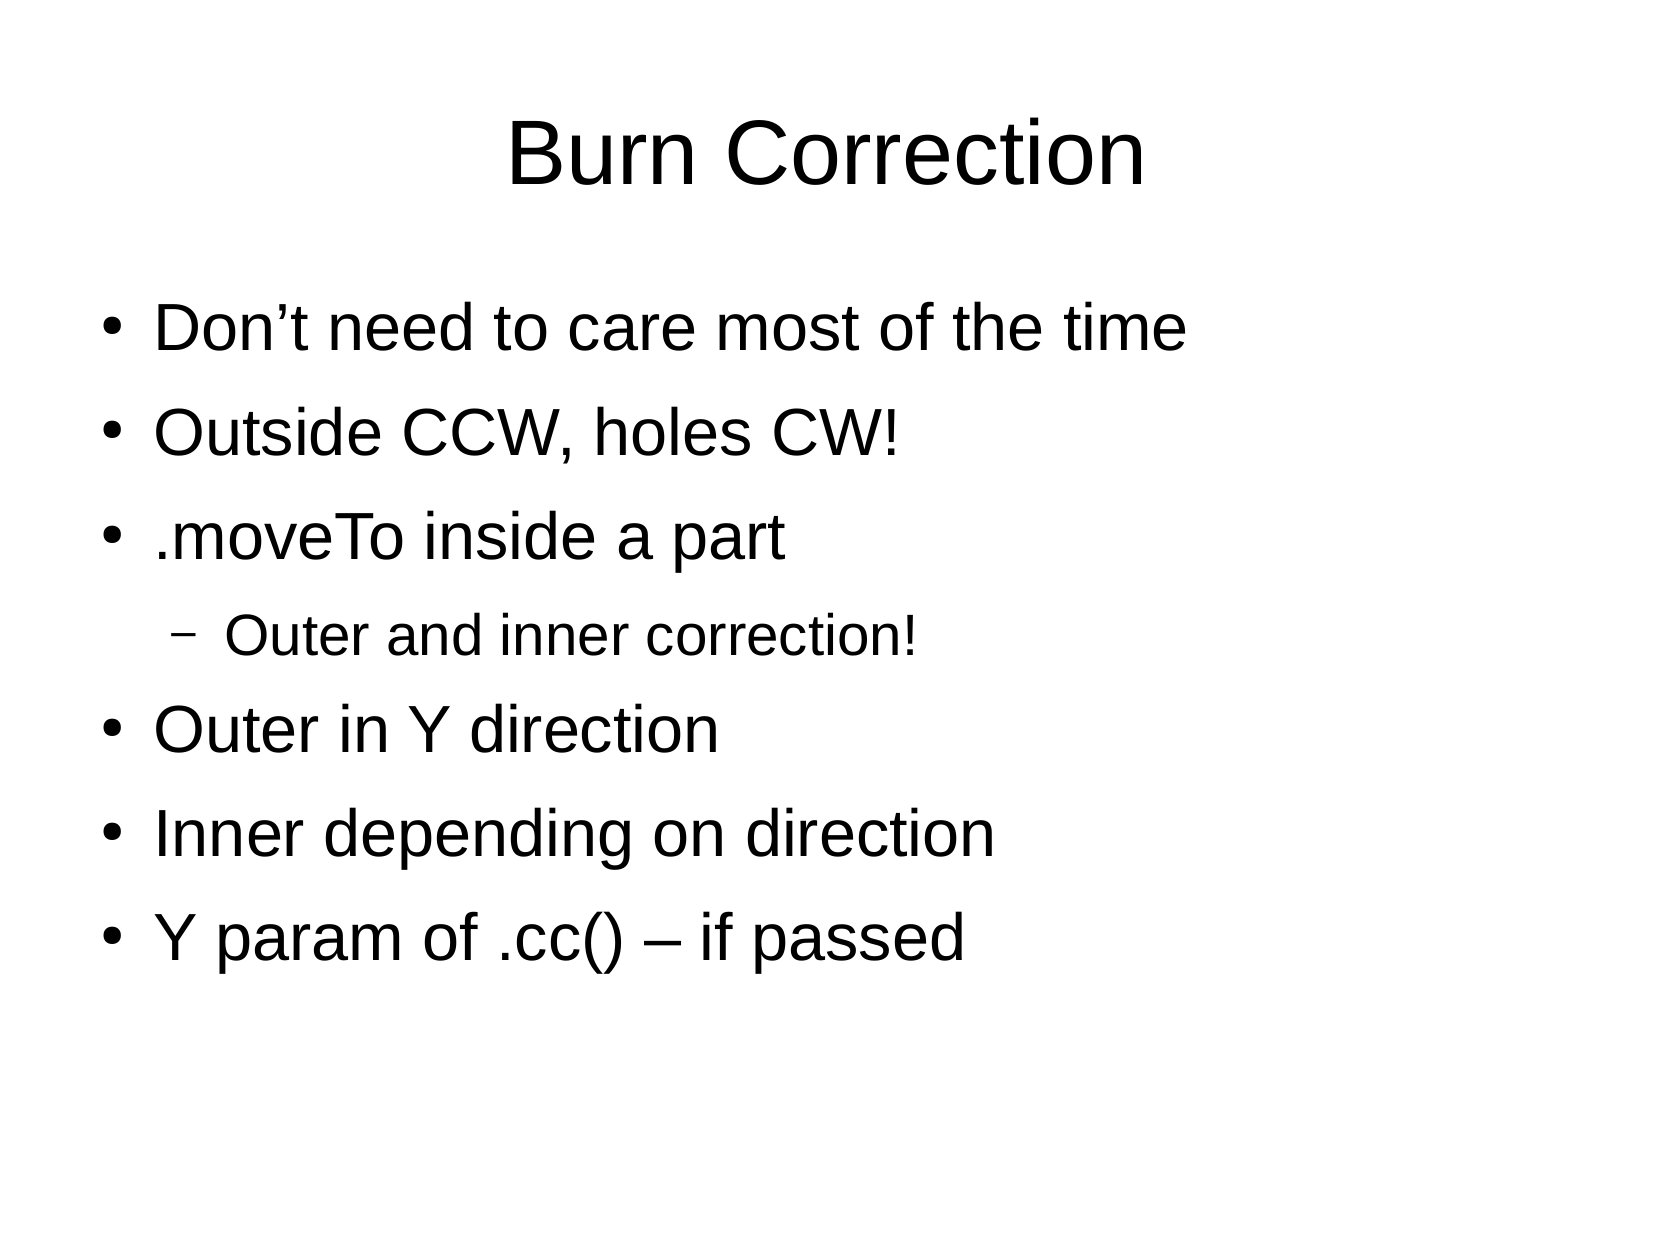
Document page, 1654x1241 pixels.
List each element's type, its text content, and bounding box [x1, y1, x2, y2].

list Don’t need to care most of the time Outside CCW, holes CW! .moveTo inside a part Outer and inner correction! Outer in Y direction Inner depending on direction Y param of .cc() – if passed [82, 290, 1571, 1010]
title Burn Correction [82, 49, 1571, 257]
